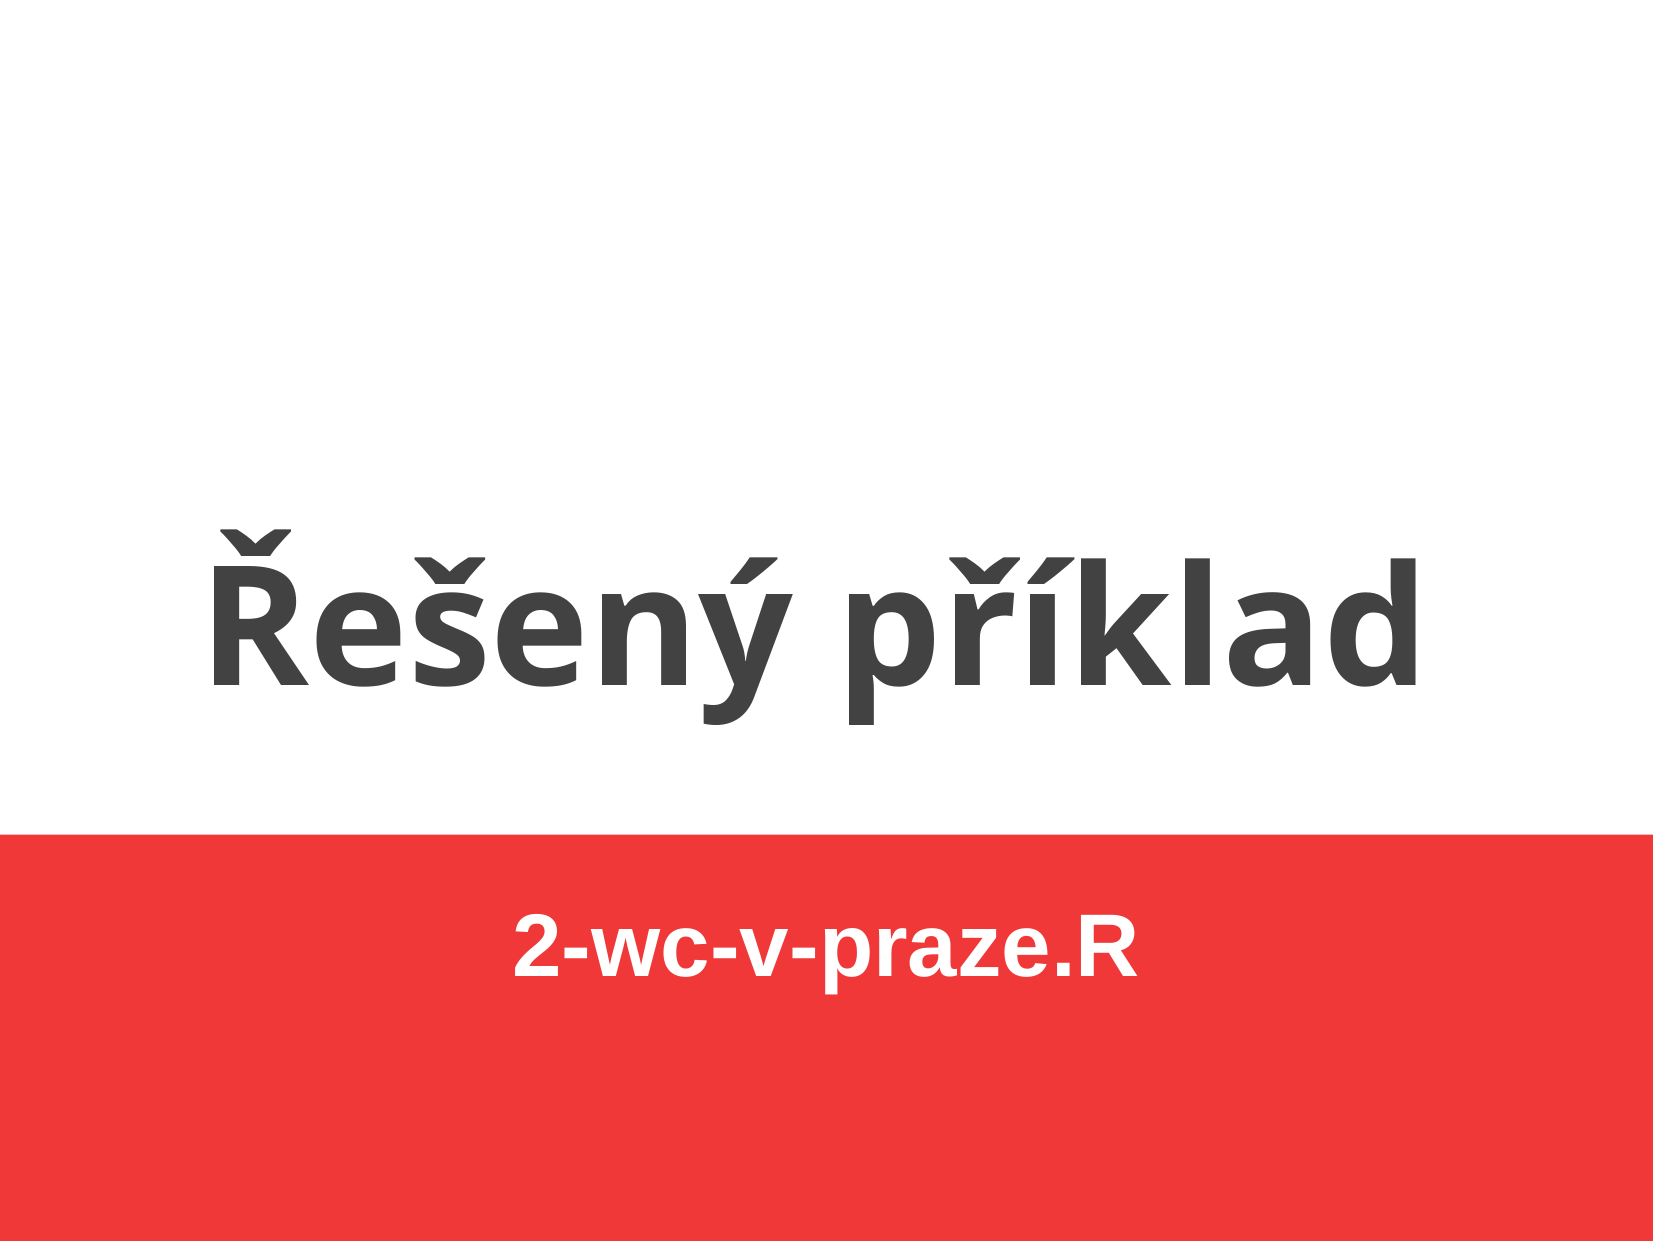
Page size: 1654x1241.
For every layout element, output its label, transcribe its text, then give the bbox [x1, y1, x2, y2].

subtitle 2-wc-v-praze.R [82, 881, 1571, 1010]
title Řešený příklad [70, 430, 1559, 812]
